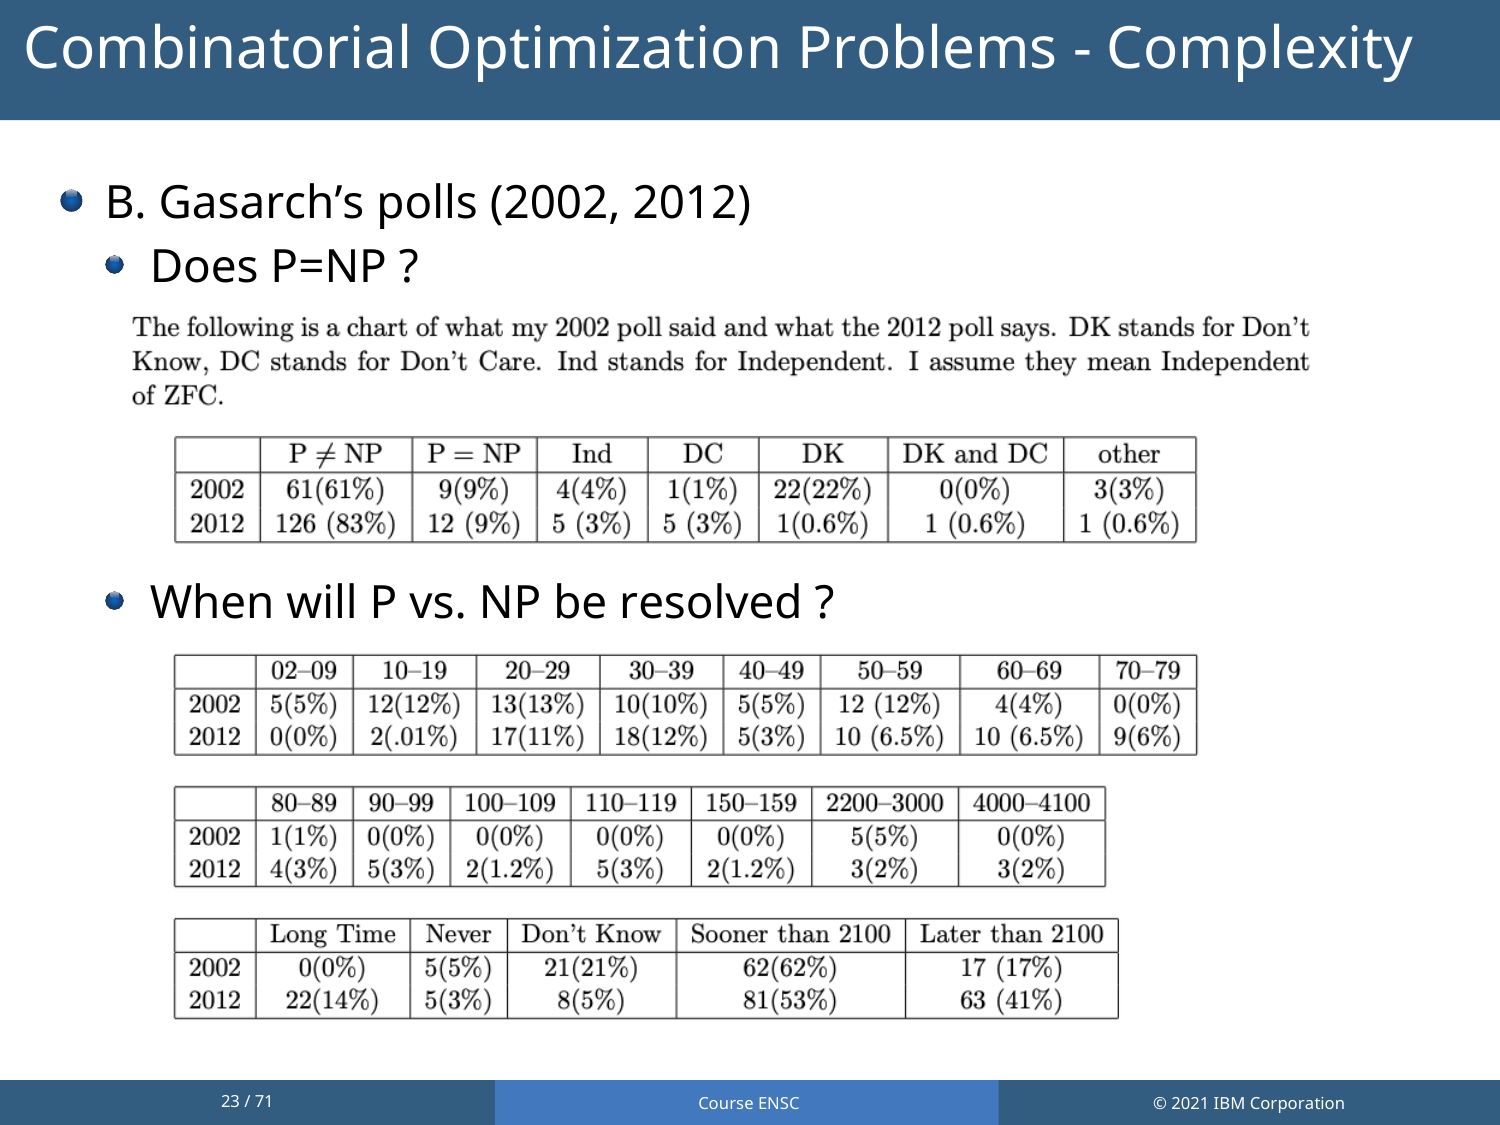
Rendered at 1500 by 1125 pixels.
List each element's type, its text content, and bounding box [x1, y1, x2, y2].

picture [124, 307, 1325, 554]
title Combinatorial Optimization Problems - Complexity [0, 0, 1500, 121]
list B. Gasarch’s polls (2002, 2012) Does P=NP ? When will P vs. NP be resolved ? [45, 165, 1441, 1071]
picture [157, 644, 1208, 1029]
